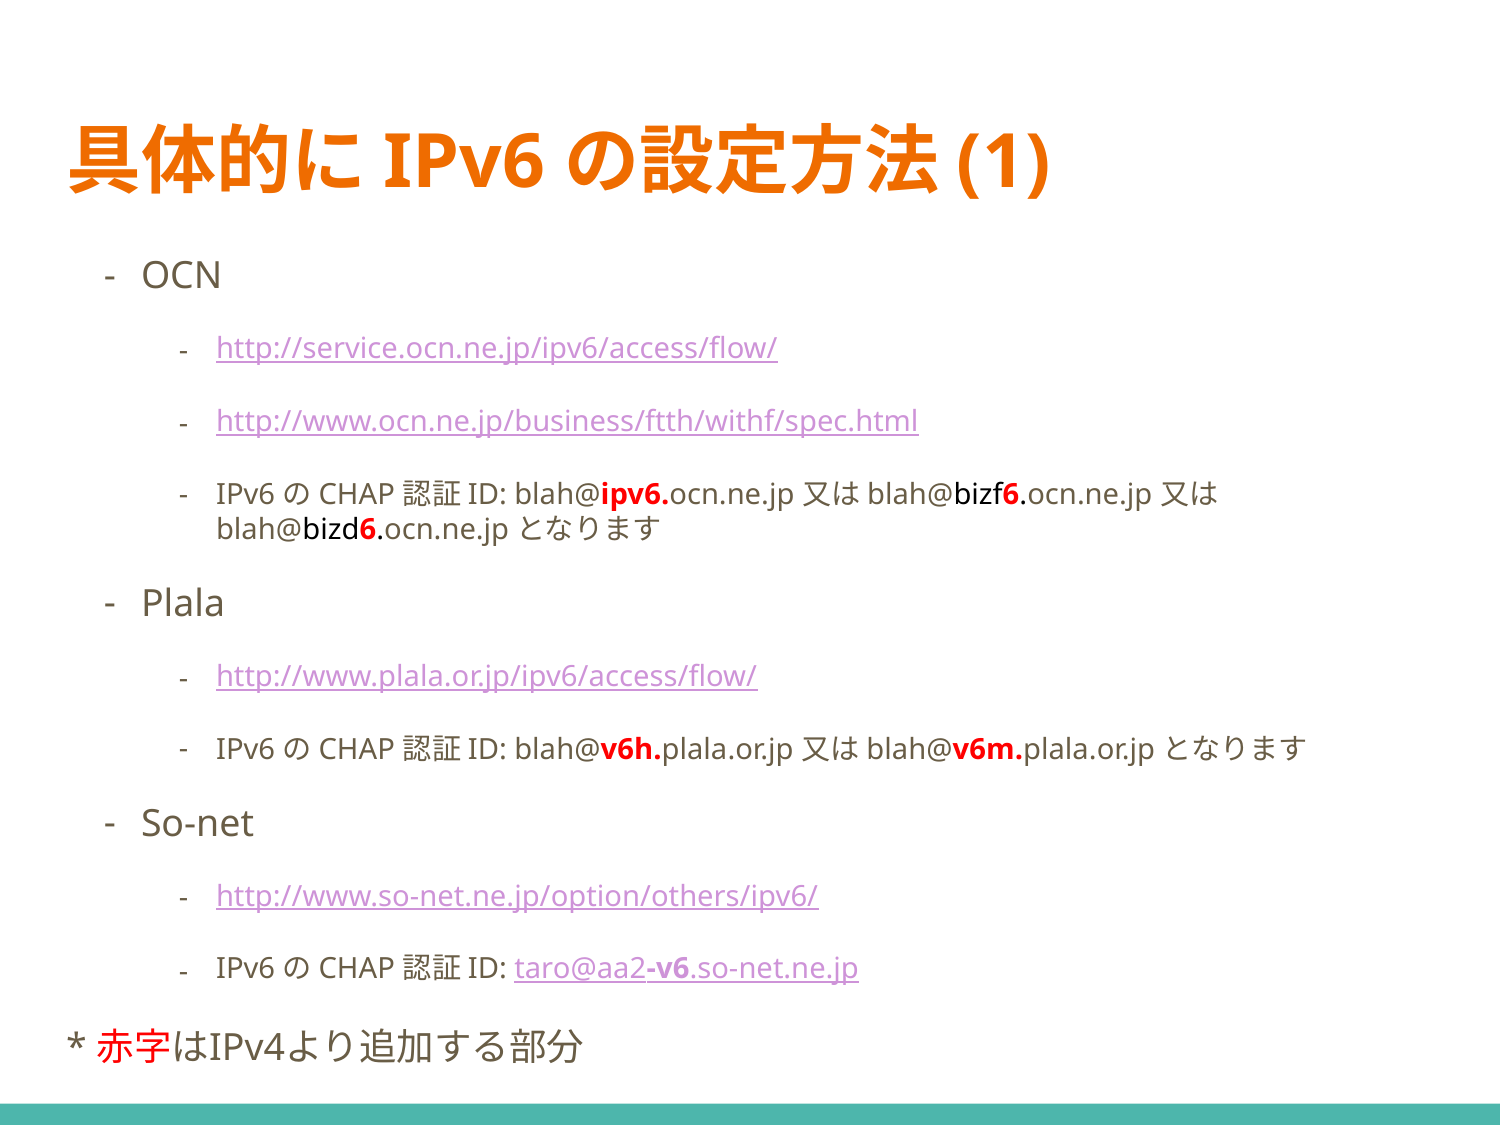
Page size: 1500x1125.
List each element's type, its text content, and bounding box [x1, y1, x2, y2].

list OCN http://service.ocn.ne.jp/ipv6/access/flow/ http://www.ocn.ne.jp/business/ftth/withf/spec.html IPv6 の CHAP 認証 ID: blah@ipv6.ocn.ne.jp 又は blah@bizf6.ocn.ne.jp 又は blah@bizd6.ocn.ne.jp となります Plala http://www.plala.or.jp/ipv6/access/flow/ IPv6 の CHAP 認証 ID: blah@v6h.plala.or.jp 又は blah@v6m.plala.or.jp となります So-net http://www.so-net.ne.jp/option/others/ipv6/ IPv6 の CHAP 認証 ID: taro@aa2-v6.so-net.ne.jp * 赤字はIPv4より追加する部分 [51, 236, 1449, 1074]
title 具体的に IPv6 の設定方法 (1) [51, 97, 1449, 236]
